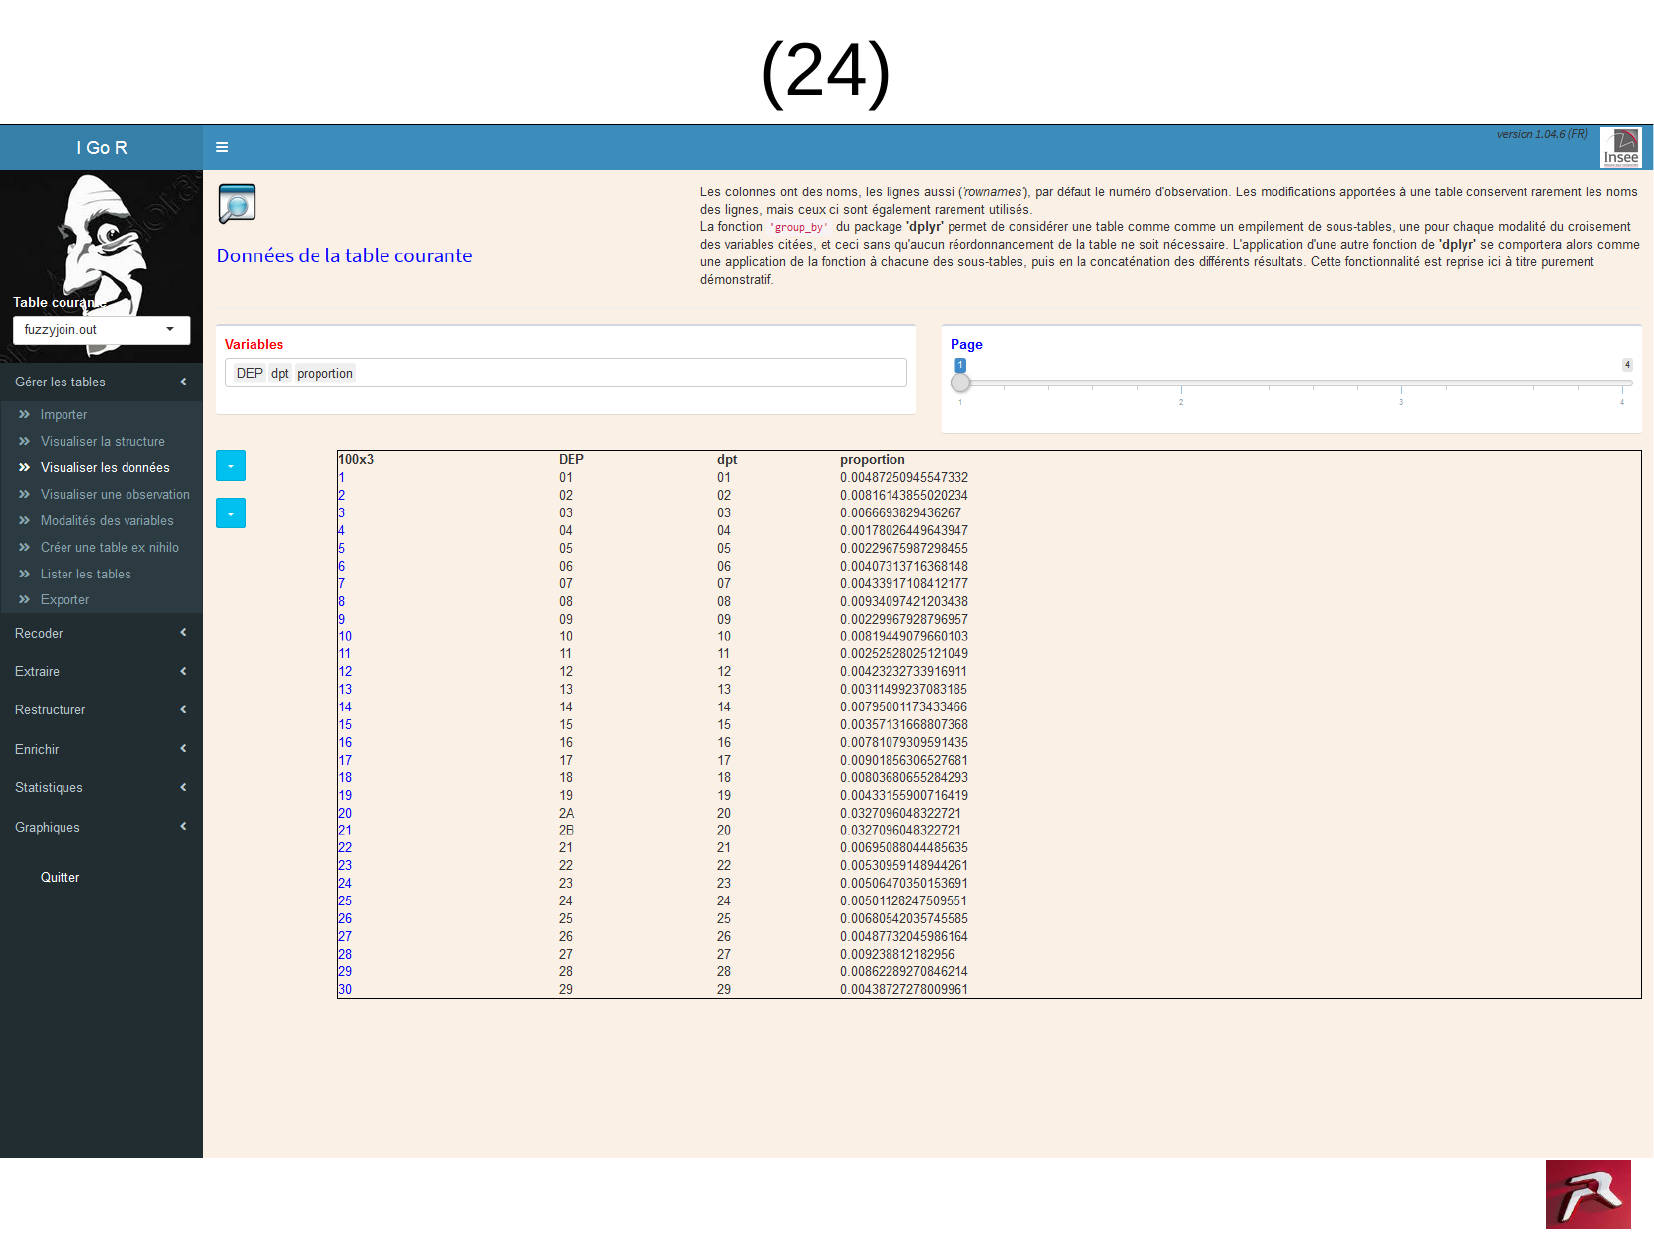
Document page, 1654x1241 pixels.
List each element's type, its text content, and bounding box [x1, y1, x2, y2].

picture [0, 124, 1654, 1158]
picture [1546, 1160, 1631, 1229]
title (24) [82, 27, 1571, 112]
